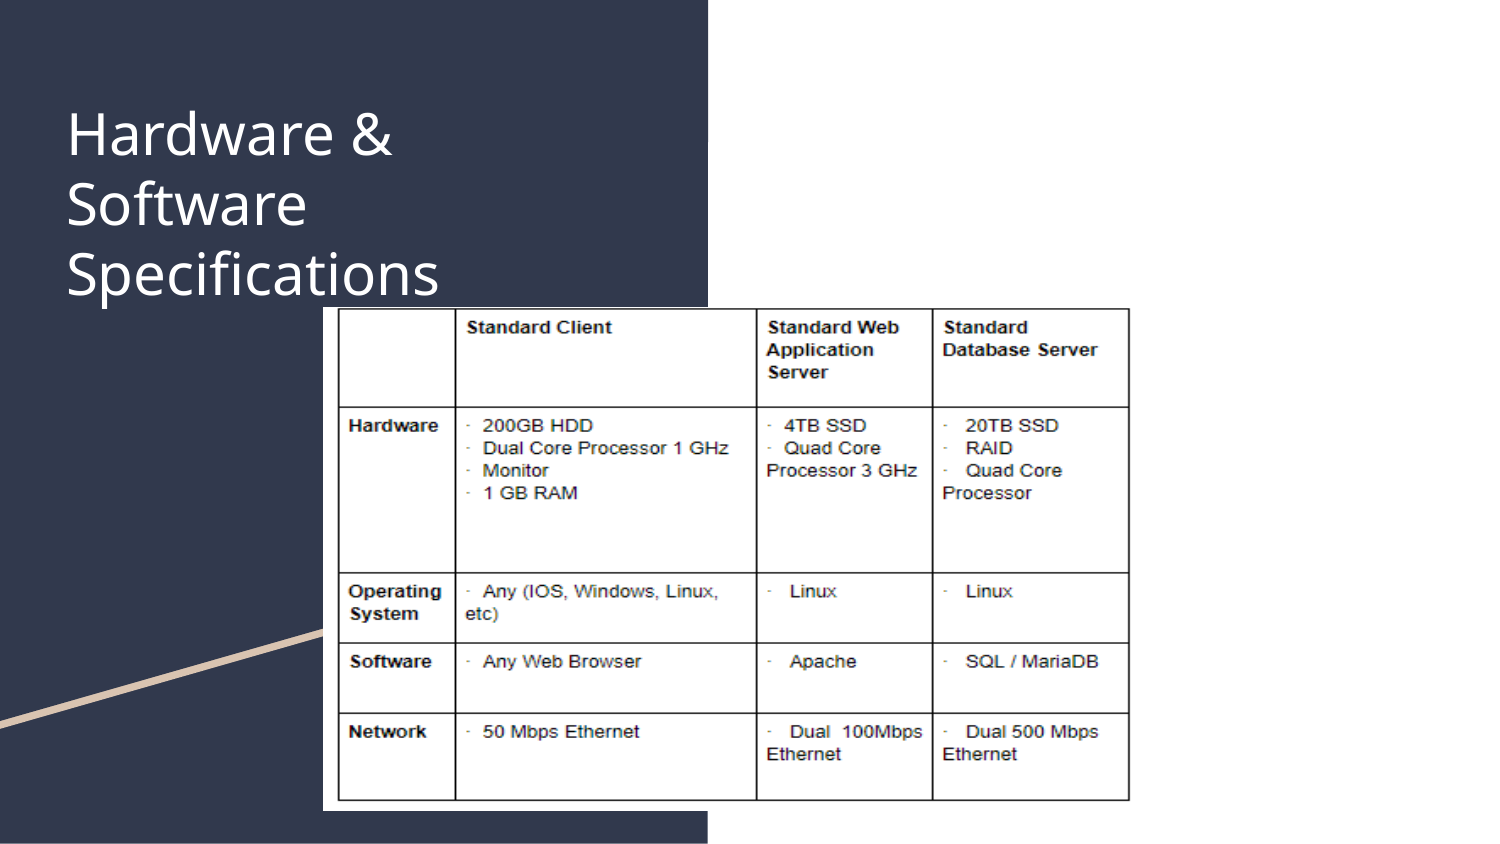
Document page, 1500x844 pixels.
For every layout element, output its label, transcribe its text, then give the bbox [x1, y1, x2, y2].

picture [323, 307, 1142, 811]
title Hardware & Software Specifications [51, 82, 660, 494]
